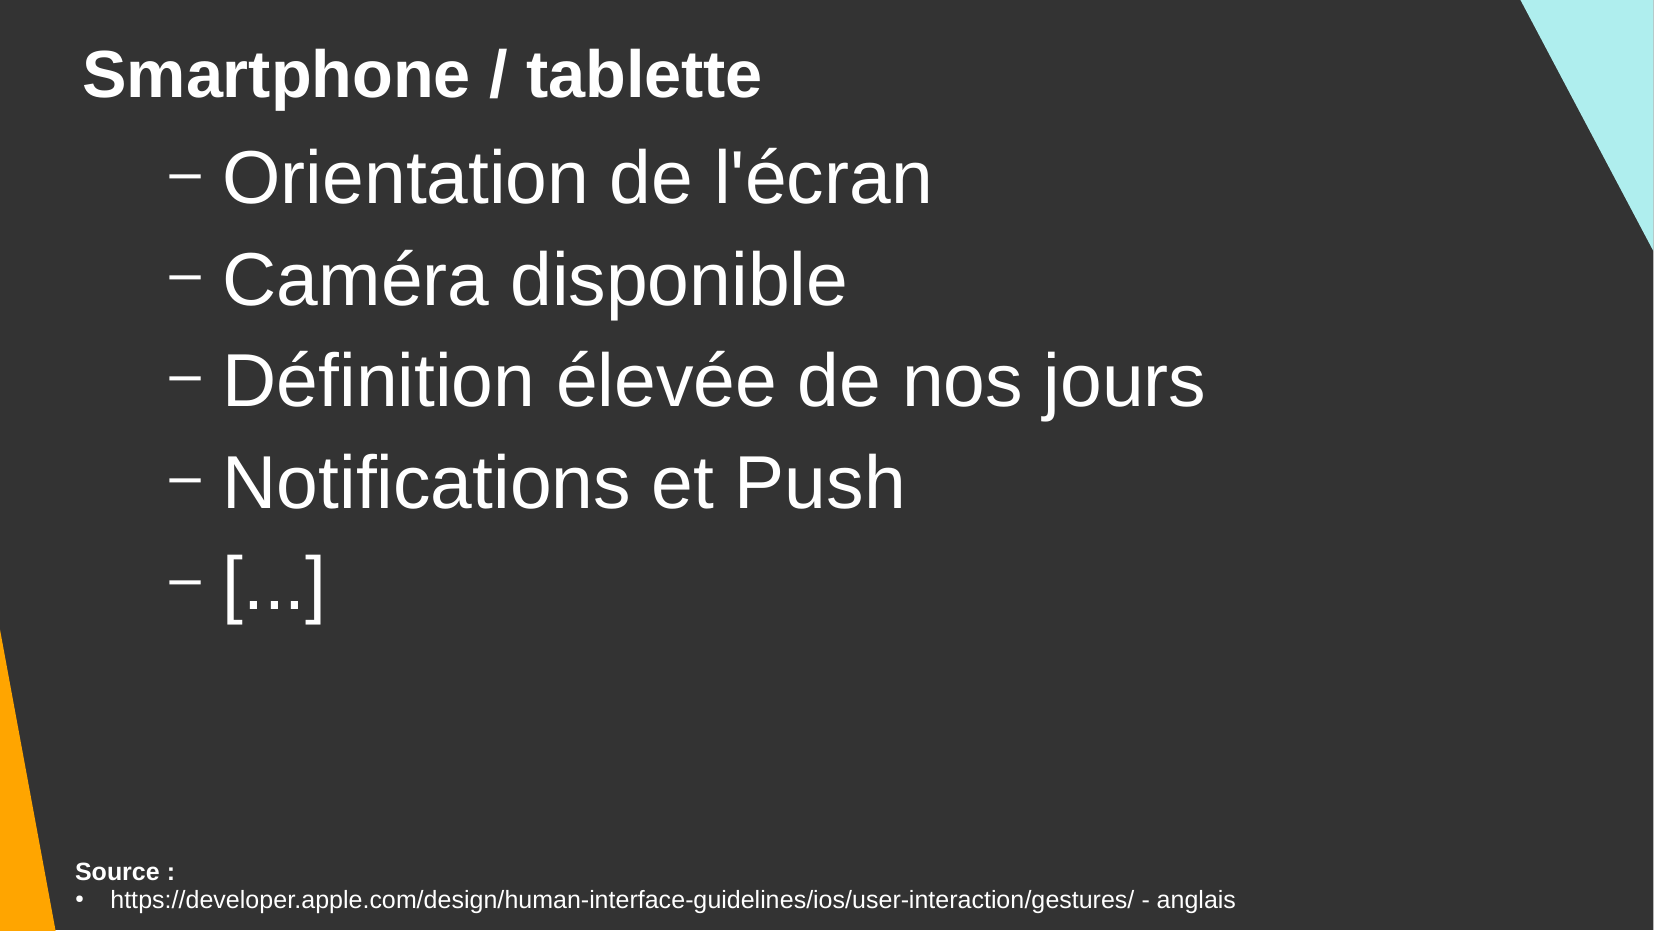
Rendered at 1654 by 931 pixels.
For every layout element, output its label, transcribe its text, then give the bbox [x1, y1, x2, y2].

list Orientation de l'écran Caméra disponible Définition élevée de nos jours Notifications et Push [...] [80, 135, 1605, 842]
text_box Source : https://developer.apple.com/design/human-interface-guidelines/ios/user-interaction/gestures/ - anglais [60, 850, 1546, 931]
title Smartphone / tablette [82, 37, 1571, 114]
text_box [0, 629, 56, 931]
text_box [1520, 0, 1654, 253]
